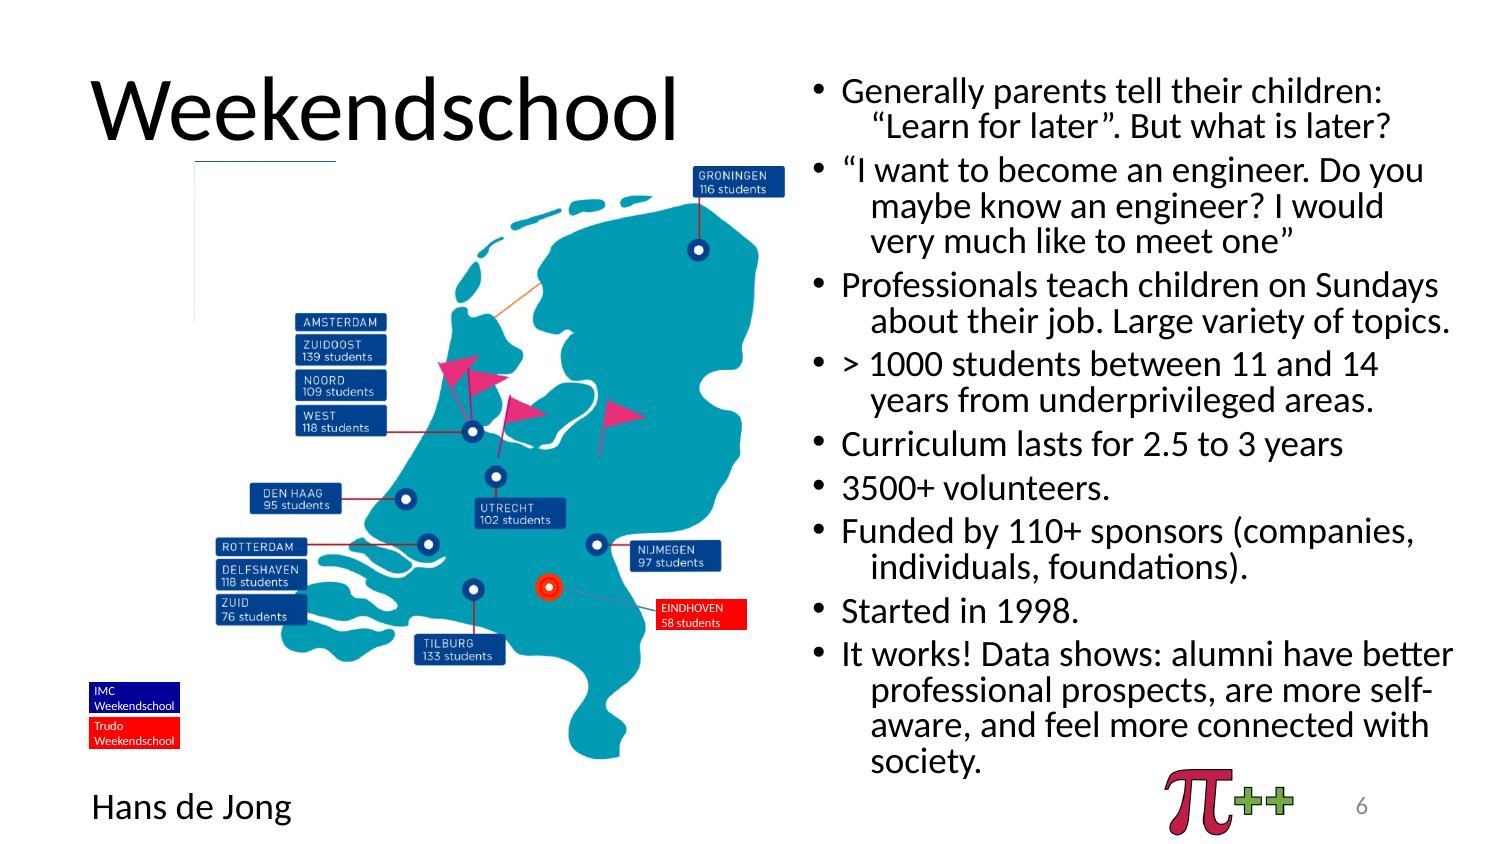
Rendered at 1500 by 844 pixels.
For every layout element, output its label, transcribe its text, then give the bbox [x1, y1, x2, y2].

text_box IMC Weekendschool [89, 682, 180, 713]
text_box EINDHOVEN 58 students [656, 599, 747, 630]
picture [194, 175, 797, 774]
list Generally parents tell their children: “Learn for later”. But what is later? “I want to become an engineer. Do you maybe know an engineer? I would very much like to meet one” Professionals teach children on Sundays about their job. Large variety of topics. > 1000 students between 11 and 14 years from underprivileged areas. Curriculum lasts for 2.5 to 3 years 3500+ volunteers. Funded by 110+ sponsors (companies, individuals, foundations). Started in 1998. It works! Data shows: alumni have better professional prospects, are more self-aware, and feel more connected with society. [797, 67, 1471, 824]
text_box [194, 161, 443, 411]
text_box Trudo Weekendschool [89, 717, 180, 749]
text_box 6 [1340, 782, 1426, 827]
text_box [537, 575, 562, 600]
title Weekendschool [75, 33, 1426, 175]
